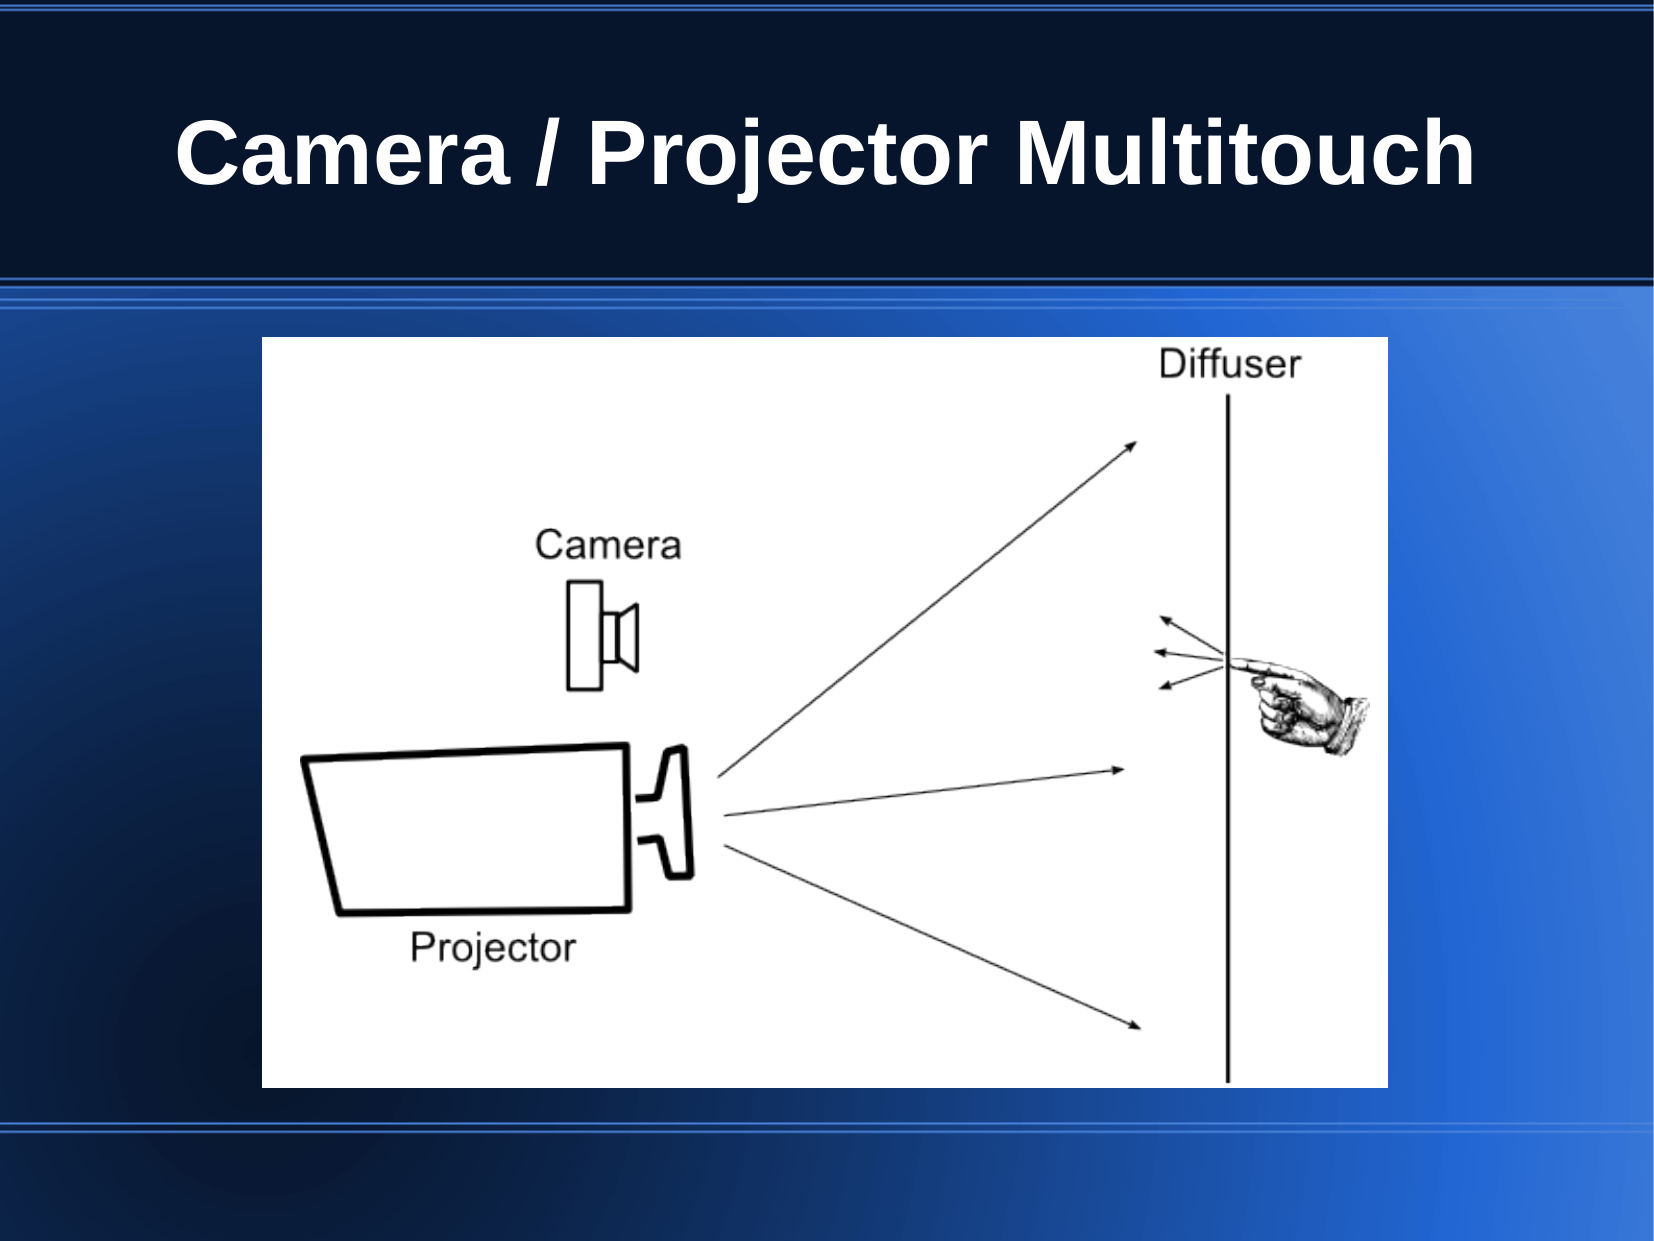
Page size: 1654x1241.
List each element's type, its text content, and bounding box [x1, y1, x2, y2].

title Camera / Projector Multitouch [82, 49, 1571, 257]
text_box [262, 337, 1388, 1088]
picture [0, 0, 1654, 1241]
